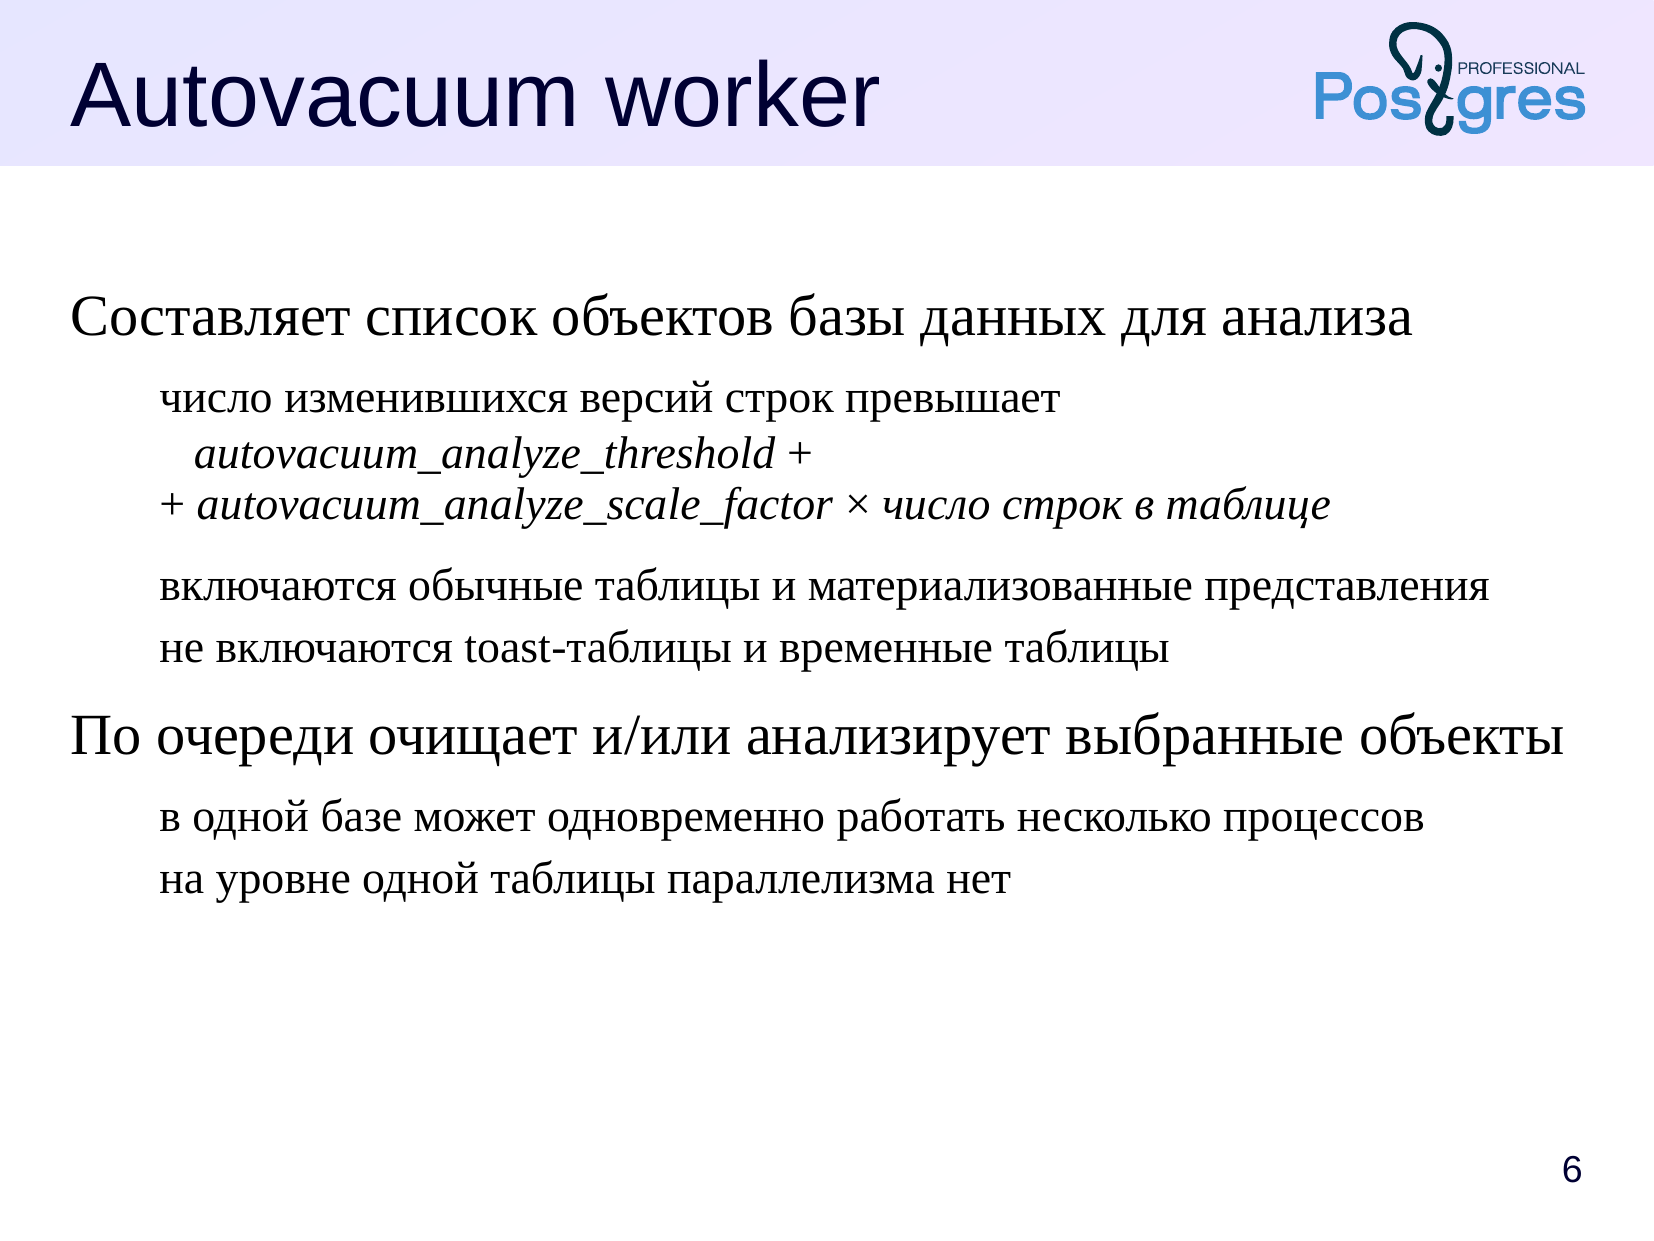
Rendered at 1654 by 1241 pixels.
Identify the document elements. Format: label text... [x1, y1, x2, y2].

title Autovacuum worker [70, 43, 1241, 147]
list Составляет список объектов базы данных для анализа число изменившихся версий строк превышает autovacuum_analyze_threshold + + autovacuum_analyze_scale_factor × число строк в таблице включаются обычные таблицы и материализованные представления не включаются toast-таблицы и временные таблицы По очереди очищает и/или анализирует выбранные объекты в одной базе может одновременно работать несколько процессов на уровне одной таблицы параллелизма нет [70, 283, 1583, 1141]
